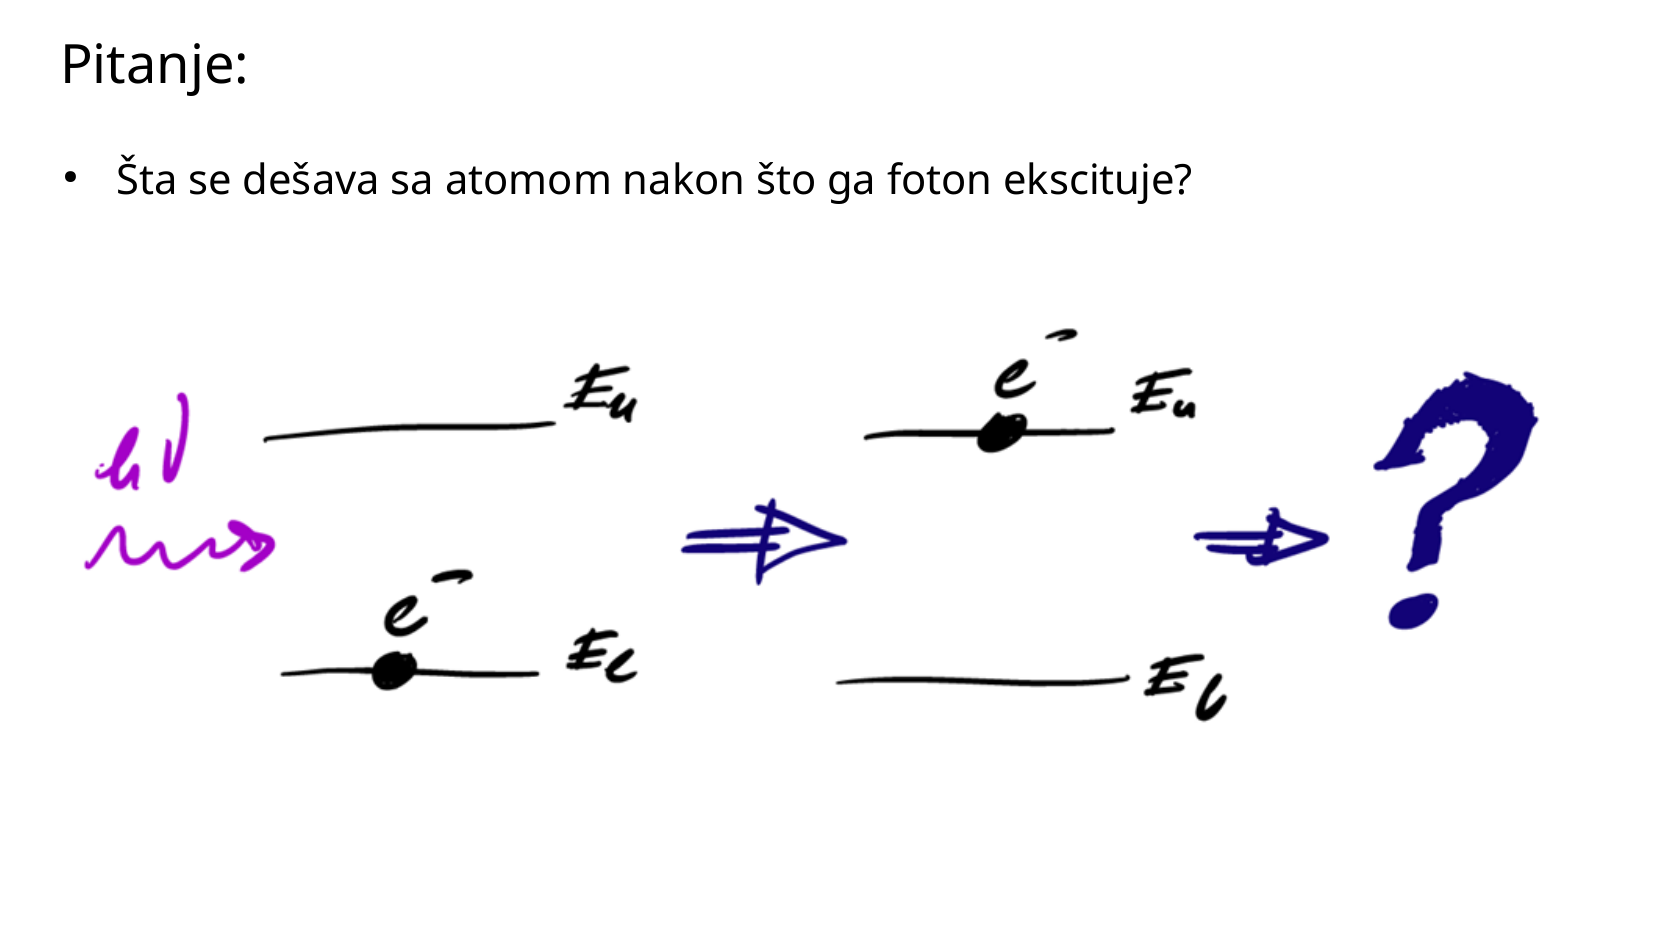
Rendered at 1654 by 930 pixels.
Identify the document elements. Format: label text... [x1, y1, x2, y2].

picture [75, 299, 1558, 746]
list Šta se dešava sa atomom nakon što ga foton ekscituje? [45, 149, 1635, 880]
title Pitanje: [59, 13, 1648, 113]
